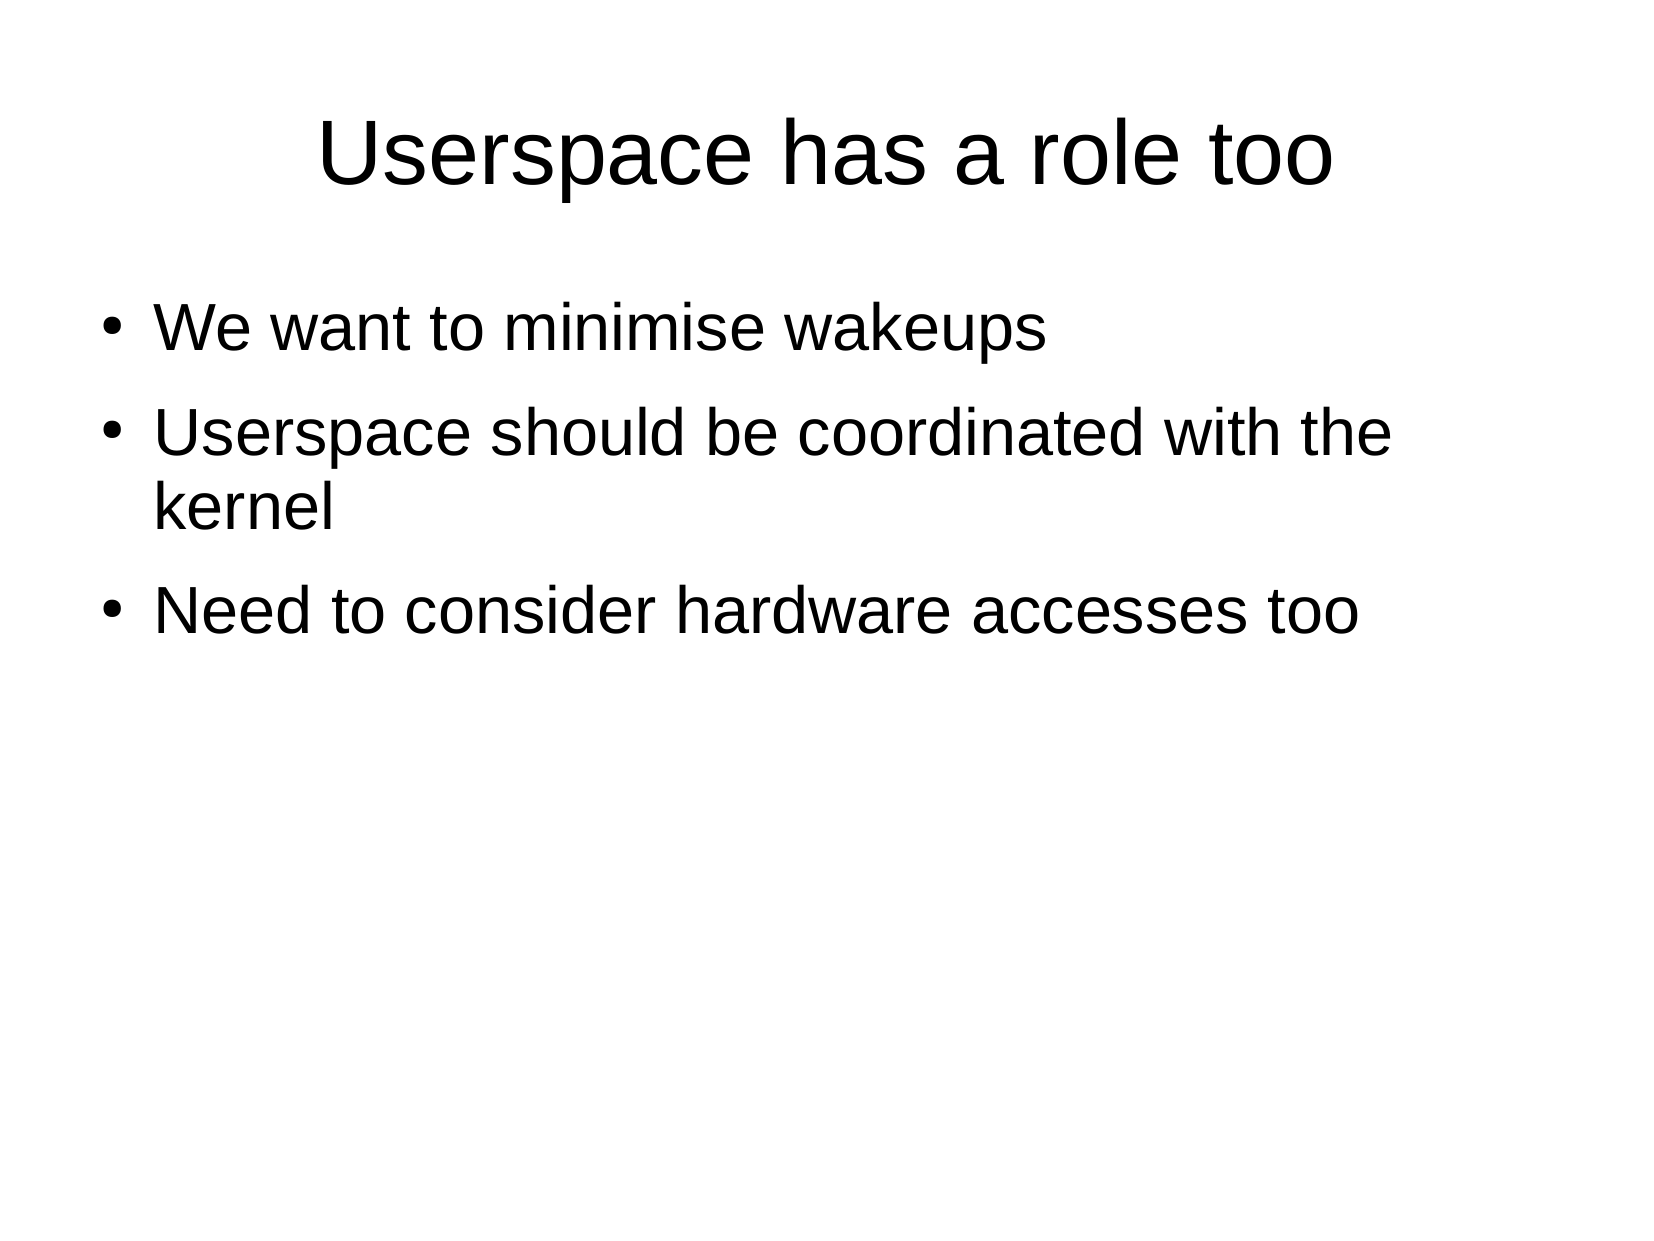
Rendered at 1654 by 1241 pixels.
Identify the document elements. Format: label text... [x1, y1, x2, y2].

title Userspace has a role too [82, 49, 1571, 257]
list We want to minimise wakeups Userspace should be coordinated with the kernel Need to consider hardware accesses too [82, 290, 1571, 1109]
